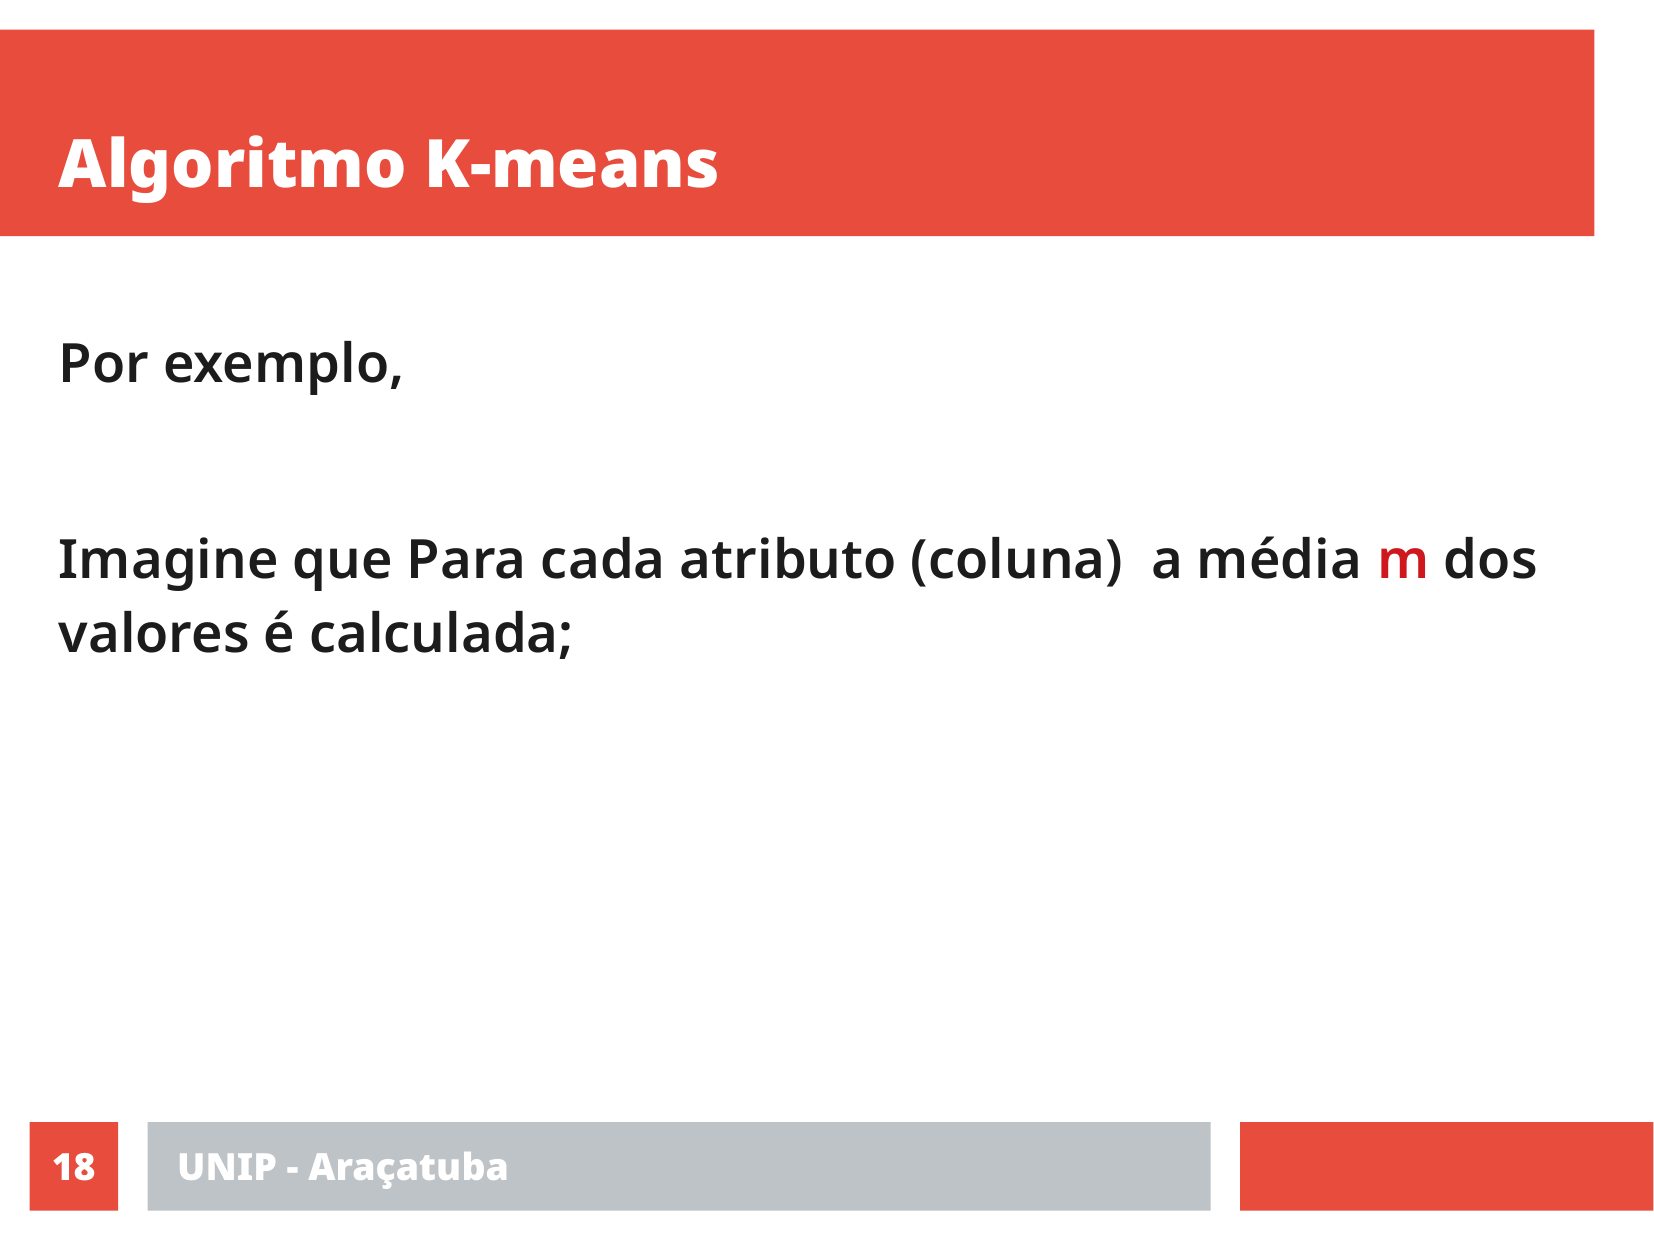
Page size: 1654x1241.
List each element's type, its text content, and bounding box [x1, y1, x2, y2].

title Algoritmo K-means [59, 59, 1595, 207]
list Por exemplo, Imagine que Para cada atributo (coluna) a média m dos valores é calculada; [59, 324, 1565, 1093]
